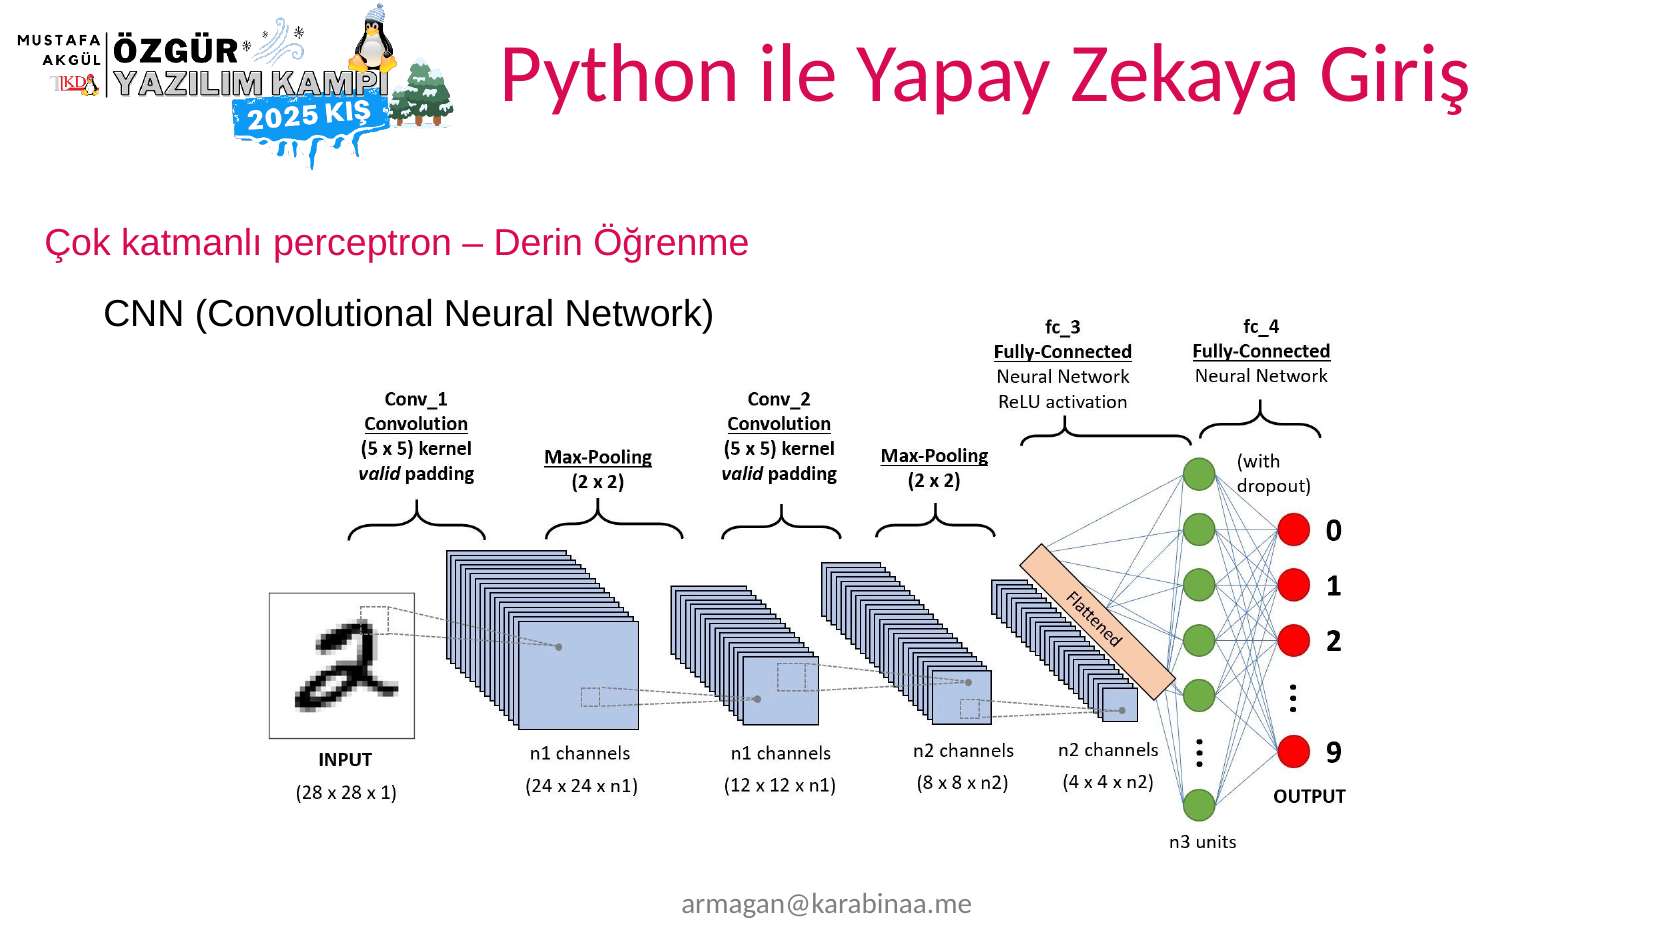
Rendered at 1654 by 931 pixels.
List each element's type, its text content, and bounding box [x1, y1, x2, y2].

text_box CNN (Convolutional Neural Network) [88, 285, 827, 384]
picture [265, 293, 1362, 877]
picture [0, 0, 463, 177]
text_box Python ile Yapay Zekaya Giriş [484, 10, 1654, 126]
text_box Çok katmanlı perceptron – Derin Öğrenme [29, 213, 854, 271]
text_box armagan@karabinaa.me [0, 877, 1654, 928]
